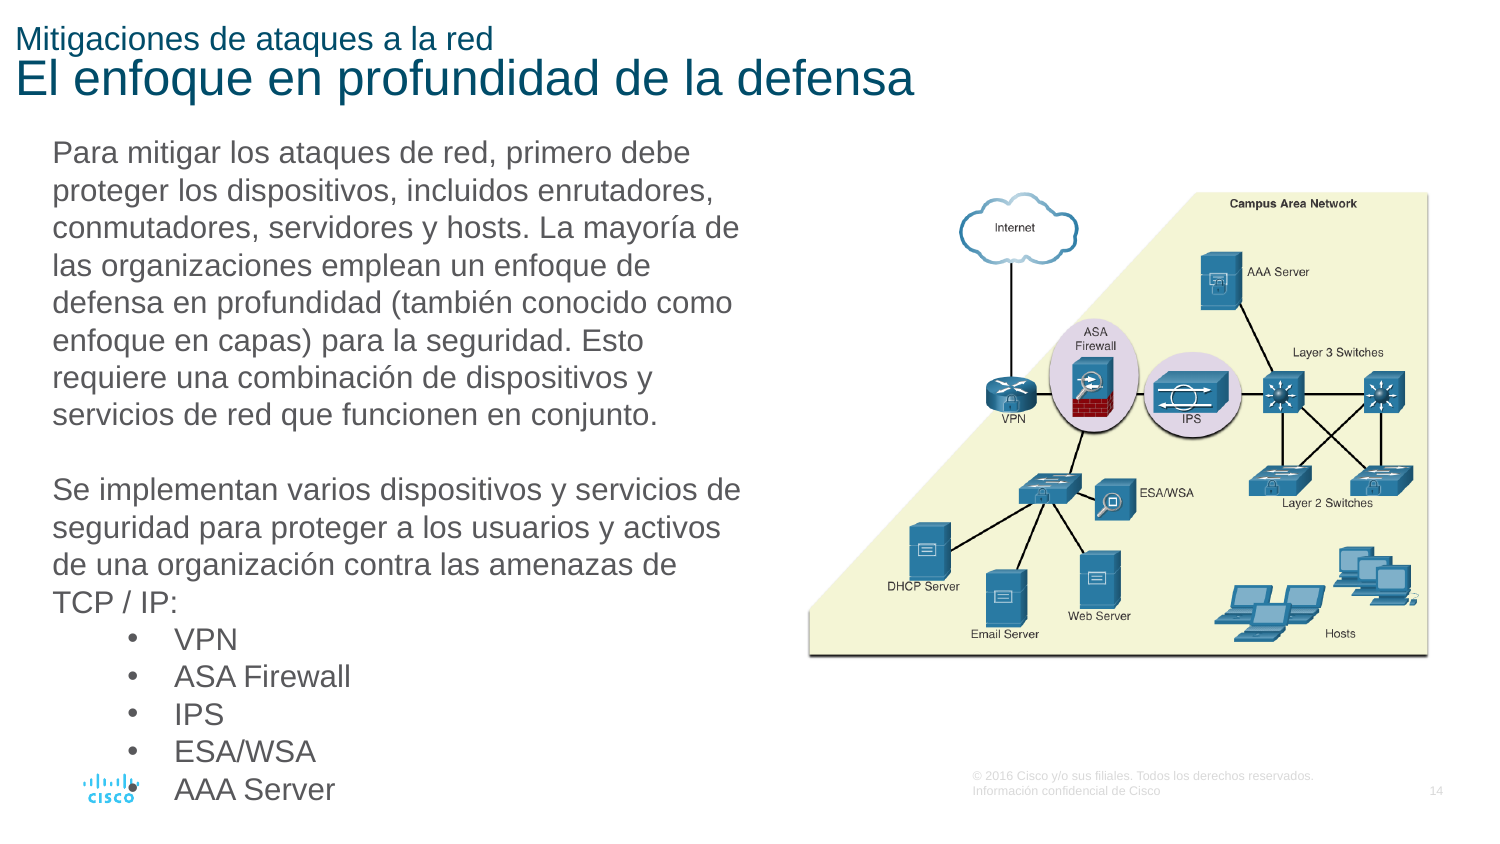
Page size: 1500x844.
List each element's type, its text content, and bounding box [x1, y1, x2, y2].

title Mitigaciones de ataques a la red El enfoque en profundidad de la defensa [0, 5, 1369, 126]
text_box Para mitigar los ataques de red, primero debe proteger los dispositivos, incluidos enrutadores, conmutadores, servidores y hosts. La mayoría de las organizaciones emplean un enfoque de defensa en profundidad (también conocido como enfoque en capas) para la seguridad. Esto requiere una combinación de dispositivos y servicios de red que funcionen en conjunto. Se implementan varios dispositivos y servicios de seguridad para proteger a los usuarios y activos de una organización contra las amenazas de TCP / IP: VPN ASA Firewall IPS ESA/WSA AAA Server [37, 125, 775, 814]
picture [791, 180, 1437, 663]
